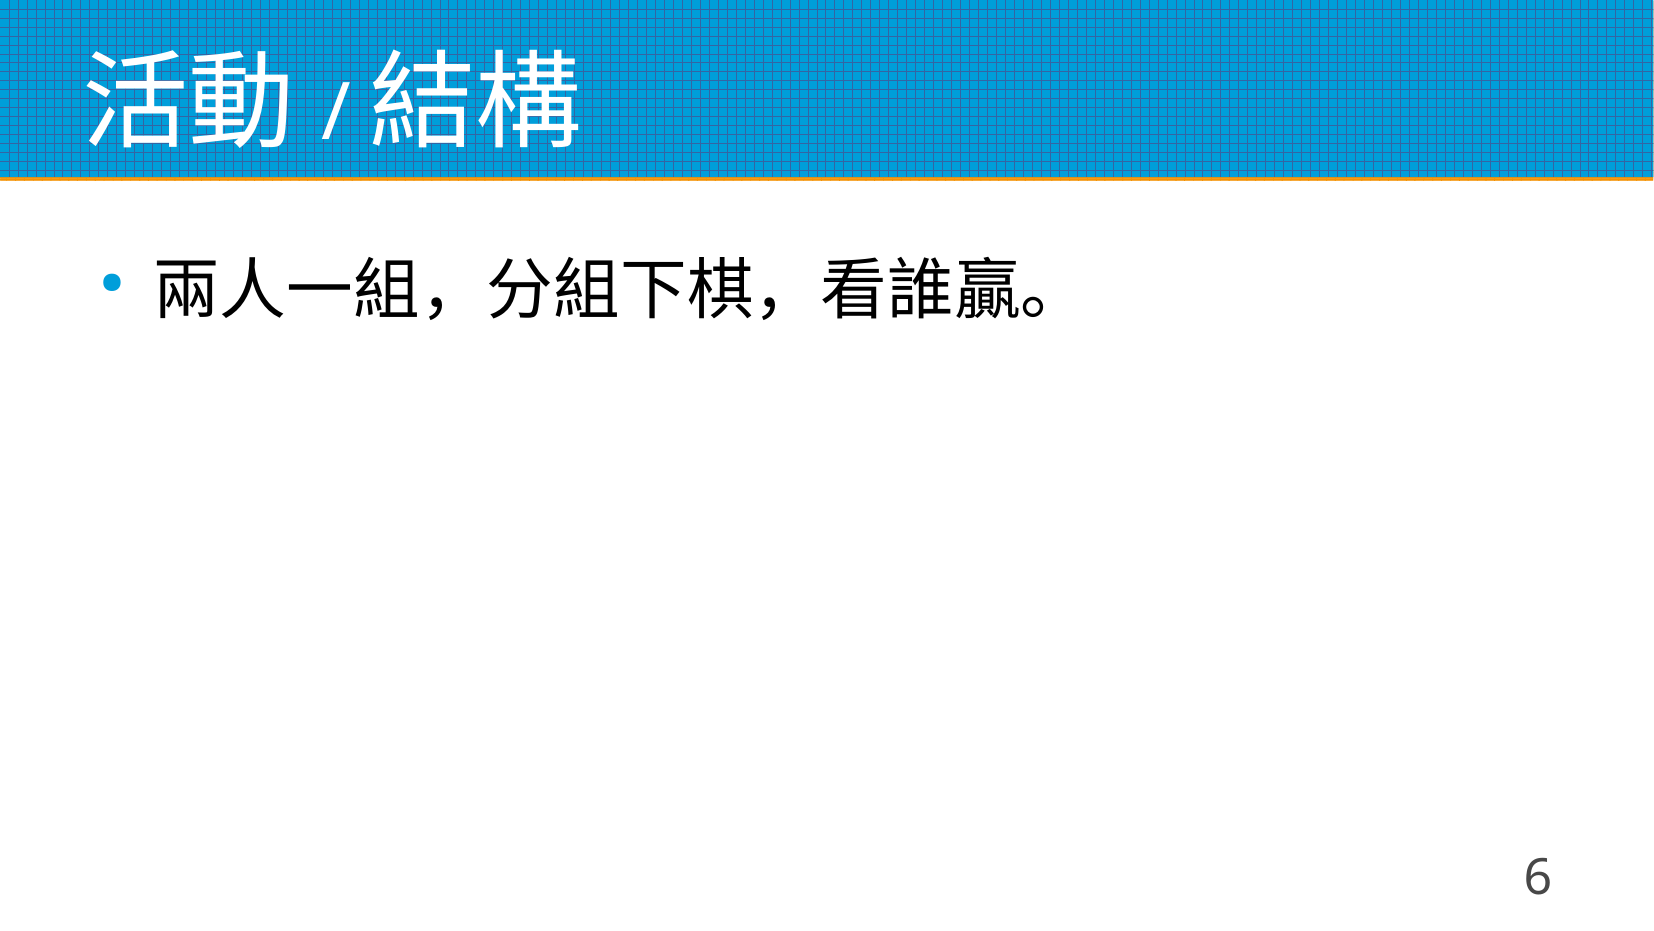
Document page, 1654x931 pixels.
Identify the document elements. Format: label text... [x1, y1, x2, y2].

title 活動/結構 [82, 14, 1571, 171]
list 兩人一組，分組下棋，看誰贏。 [82, 236, 1563, 811]
